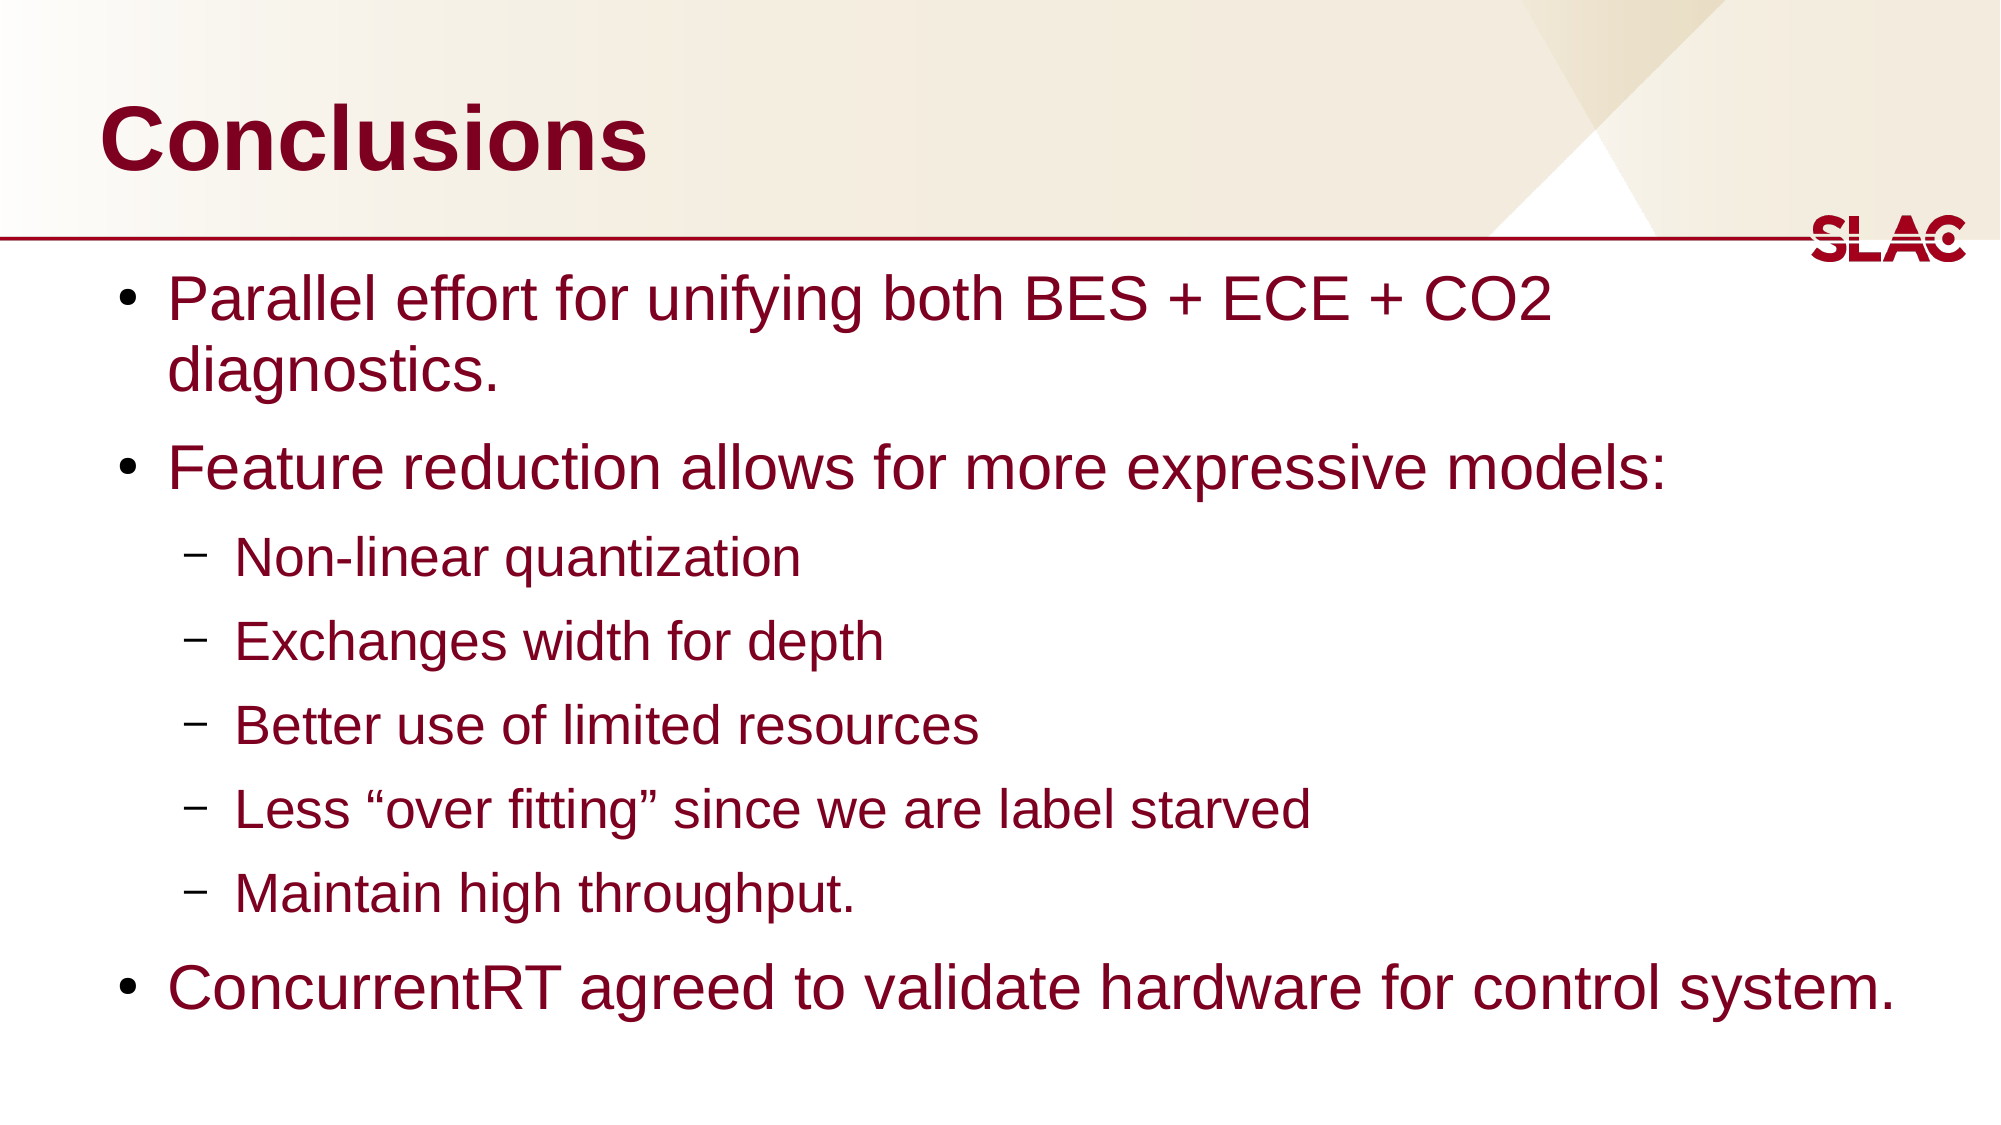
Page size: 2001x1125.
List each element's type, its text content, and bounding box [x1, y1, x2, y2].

list Parallel effort for unifying both BES + ECE + CO2 diagnostics. Feature reduction allows for more expressive models: Non-linear quantization Exchanges width for depth Better use of limited resources Less “over fitting” since we are label starved Maintain high throughput. ConcurrentRT agreed to validate hardware for control system. [99, 263, 1900, 1096]
picture [0, 0, 2001, 262]
title Conclusions [99, 44, 1900, 233]
